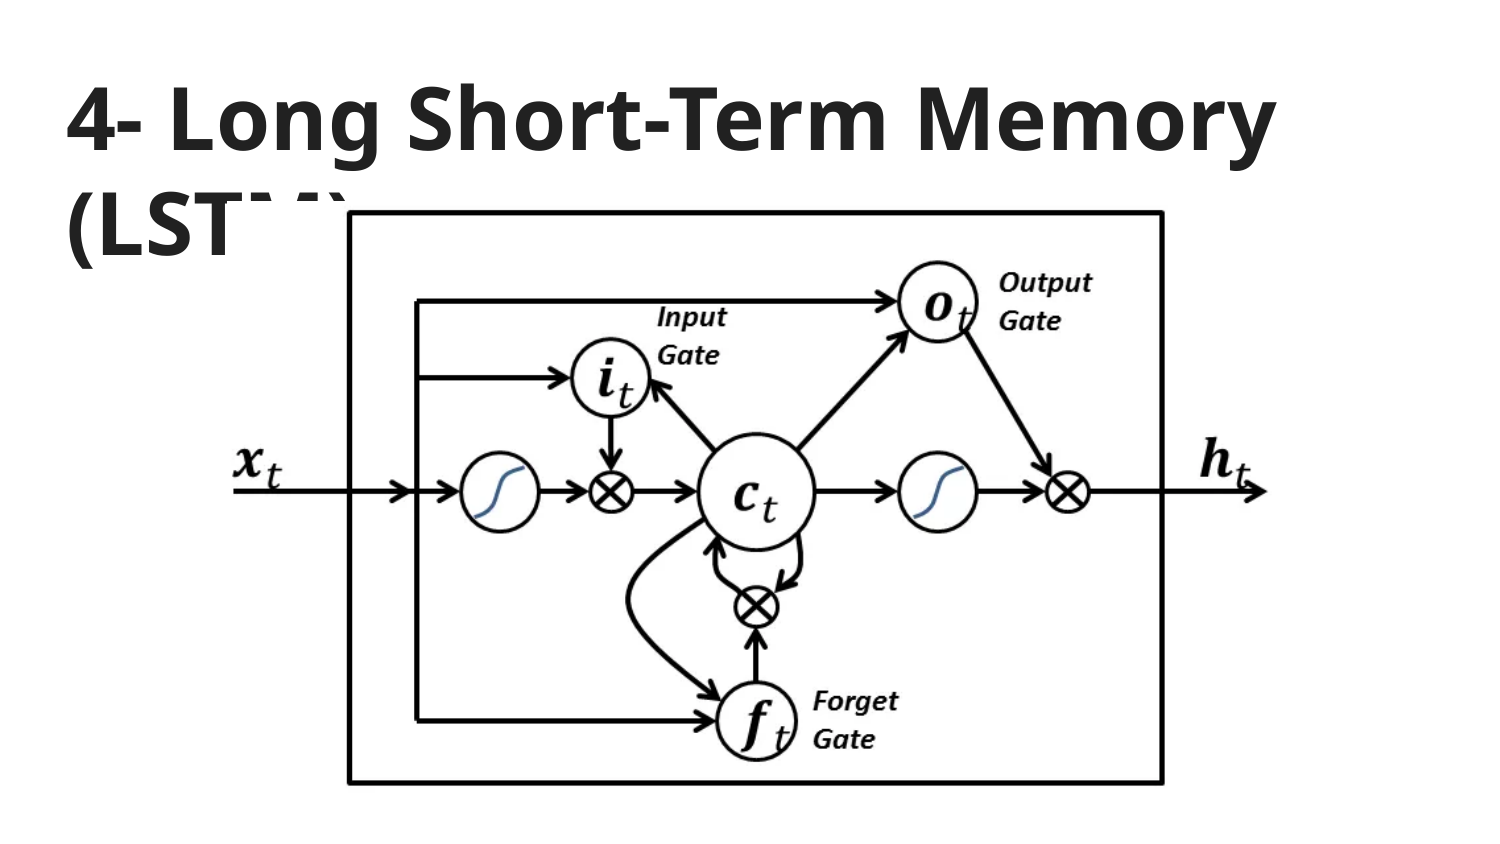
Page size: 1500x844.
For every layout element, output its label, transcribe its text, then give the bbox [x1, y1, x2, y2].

title 4- Long Short-Term Memory (LSTM) [51, 48, 1449, 180]
picture [227, 201, 1273, 799]
